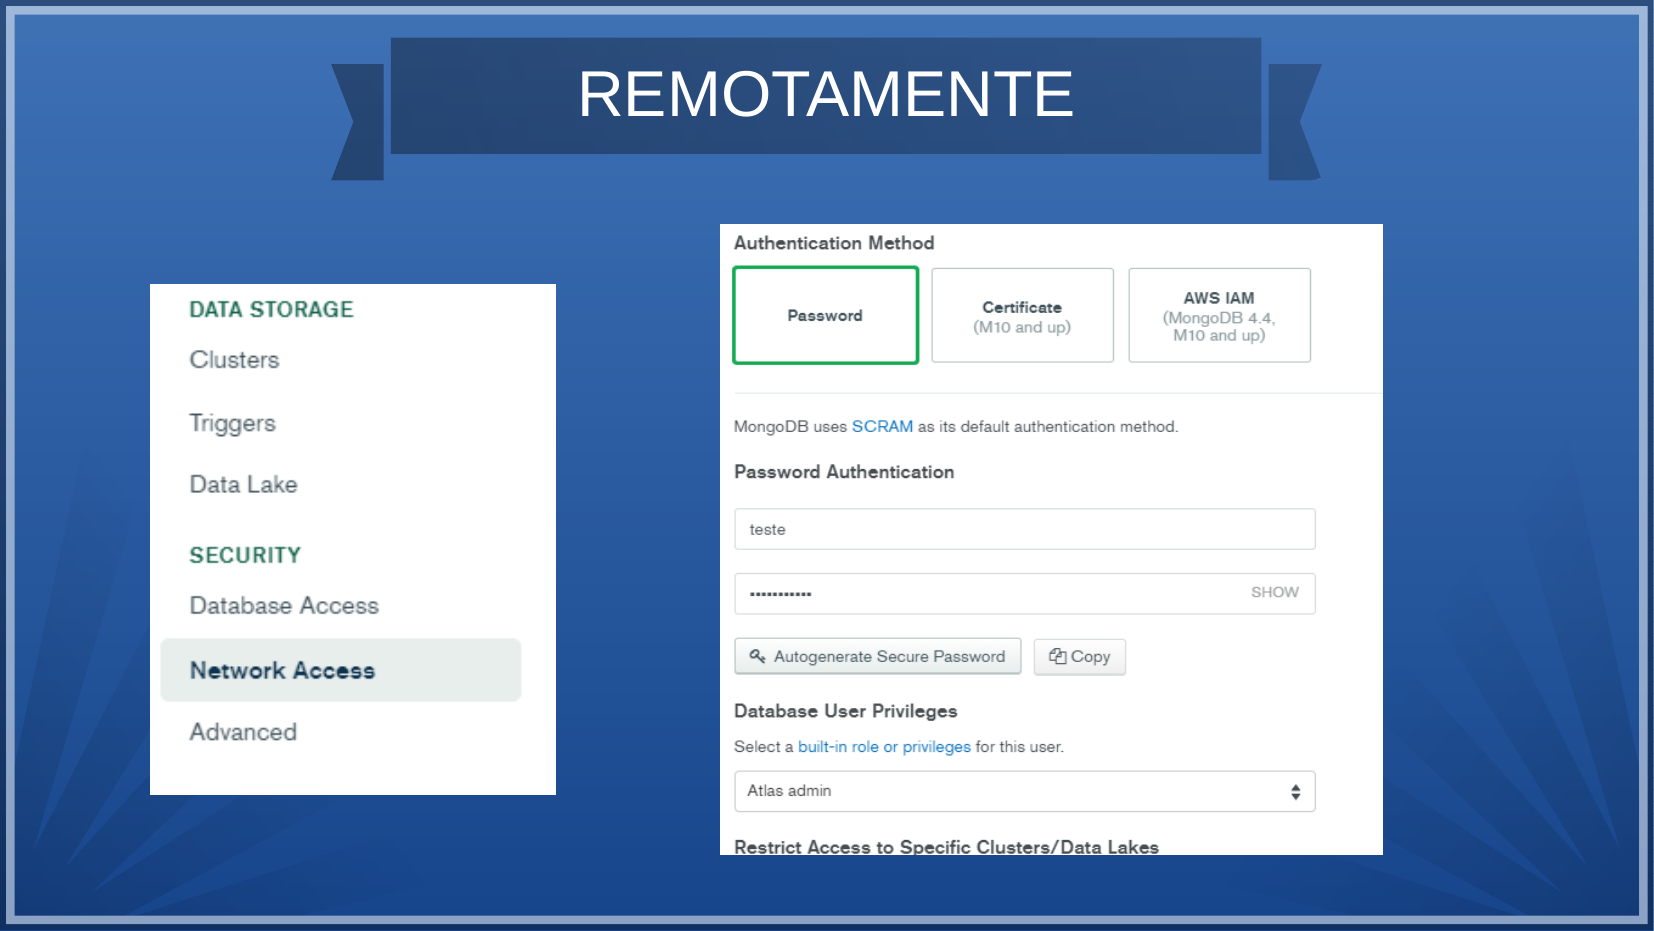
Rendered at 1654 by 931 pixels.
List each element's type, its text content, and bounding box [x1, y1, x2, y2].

picture [150, 284, 556, 796]
title REMOTAMENTE [389, 35, 1264, 154]
picture [720, 224, 1383, 856]
